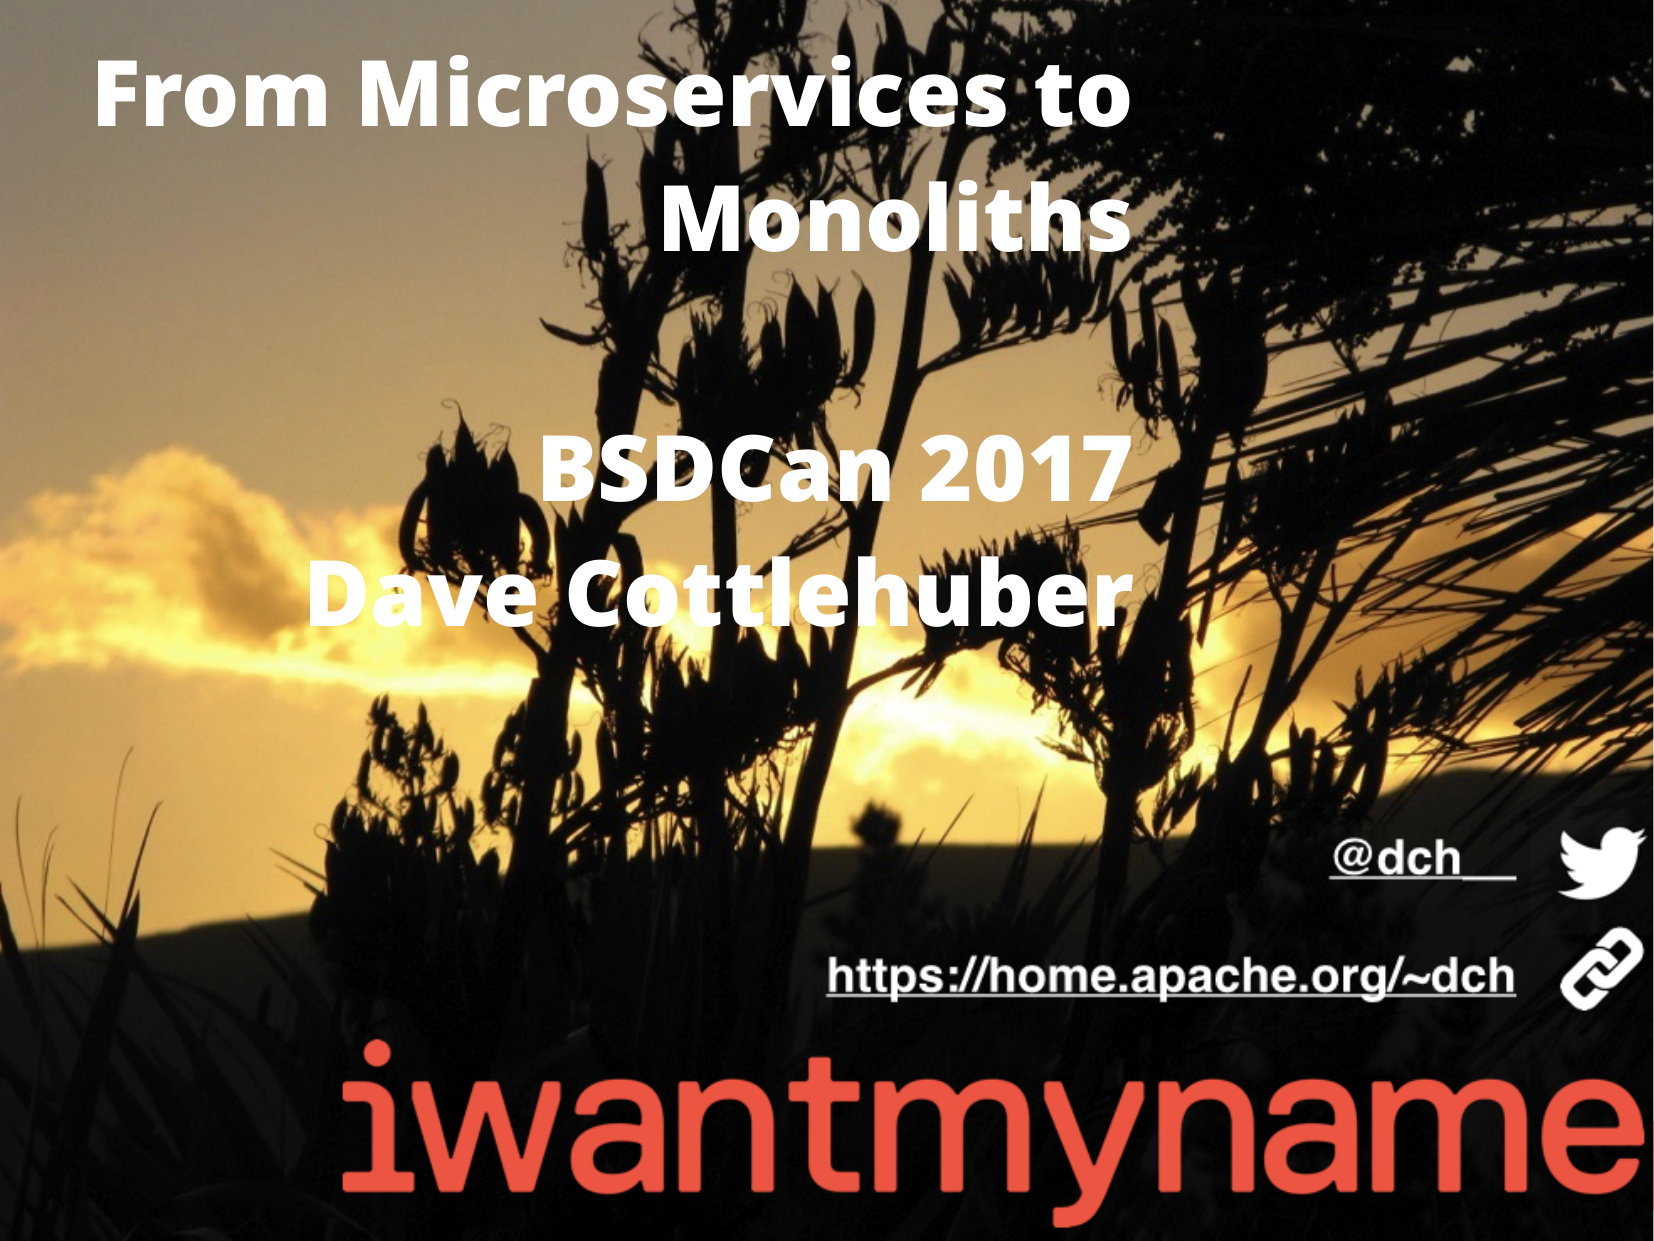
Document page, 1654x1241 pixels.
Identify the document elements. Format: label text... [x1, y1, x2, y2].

picture [0, 0, 1654, 1241]
title From Microservices to Monoliths BSDCan 2017 Dave Cottlehuber [91, 28, 1631, 516]
